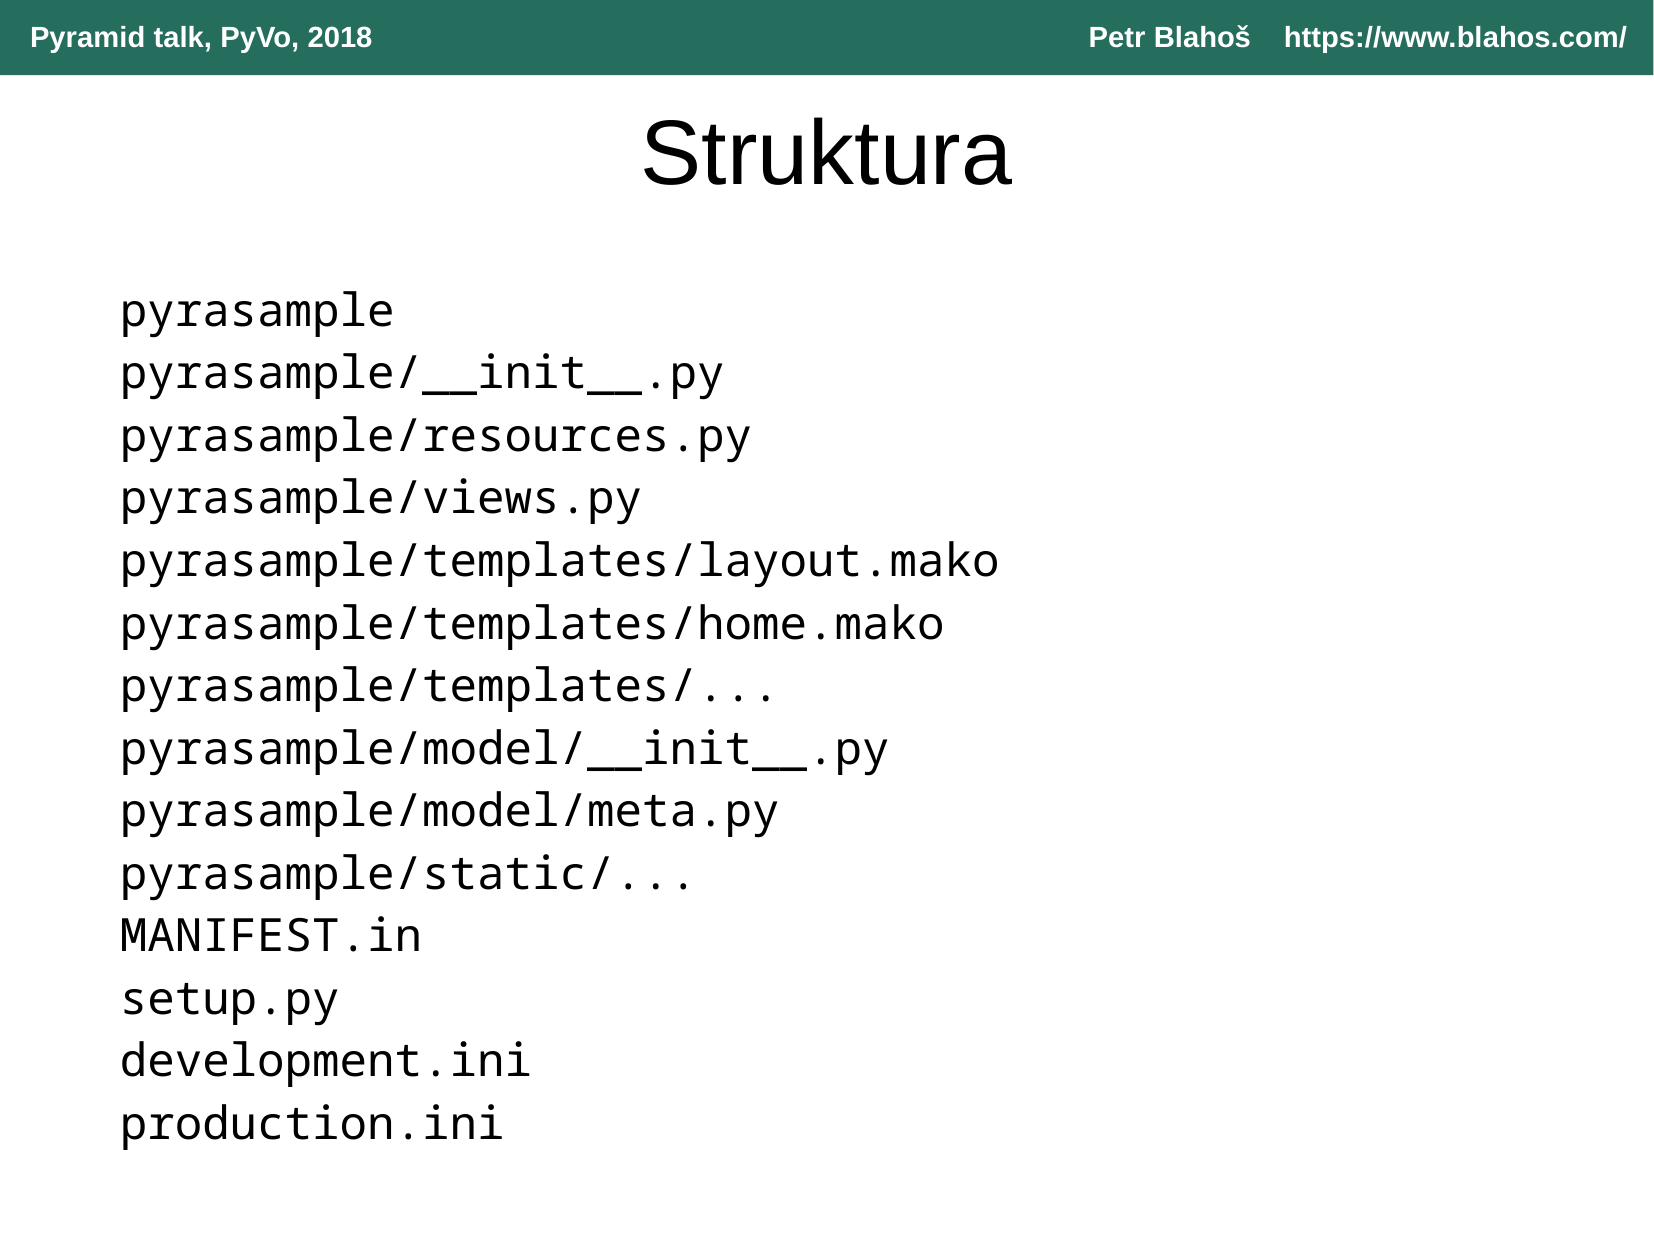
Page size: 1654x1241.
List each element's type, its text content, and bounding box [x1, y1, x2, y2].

title Struktura [82, 49, 1571, 257]
text_box pyrasample pyrasample/__init__.py pyrasample/resources.py pyrasample/views.py pyrasample/templates/layout.mako pyrasample/templates/home.mako pyrasample/templates/... pyrasample/model/__init__.py pyrasample/model/meta.py pyrasample/static/... MANIFEST.in setup.py development.ini production.ini [105, 270, 1231, 1141]
